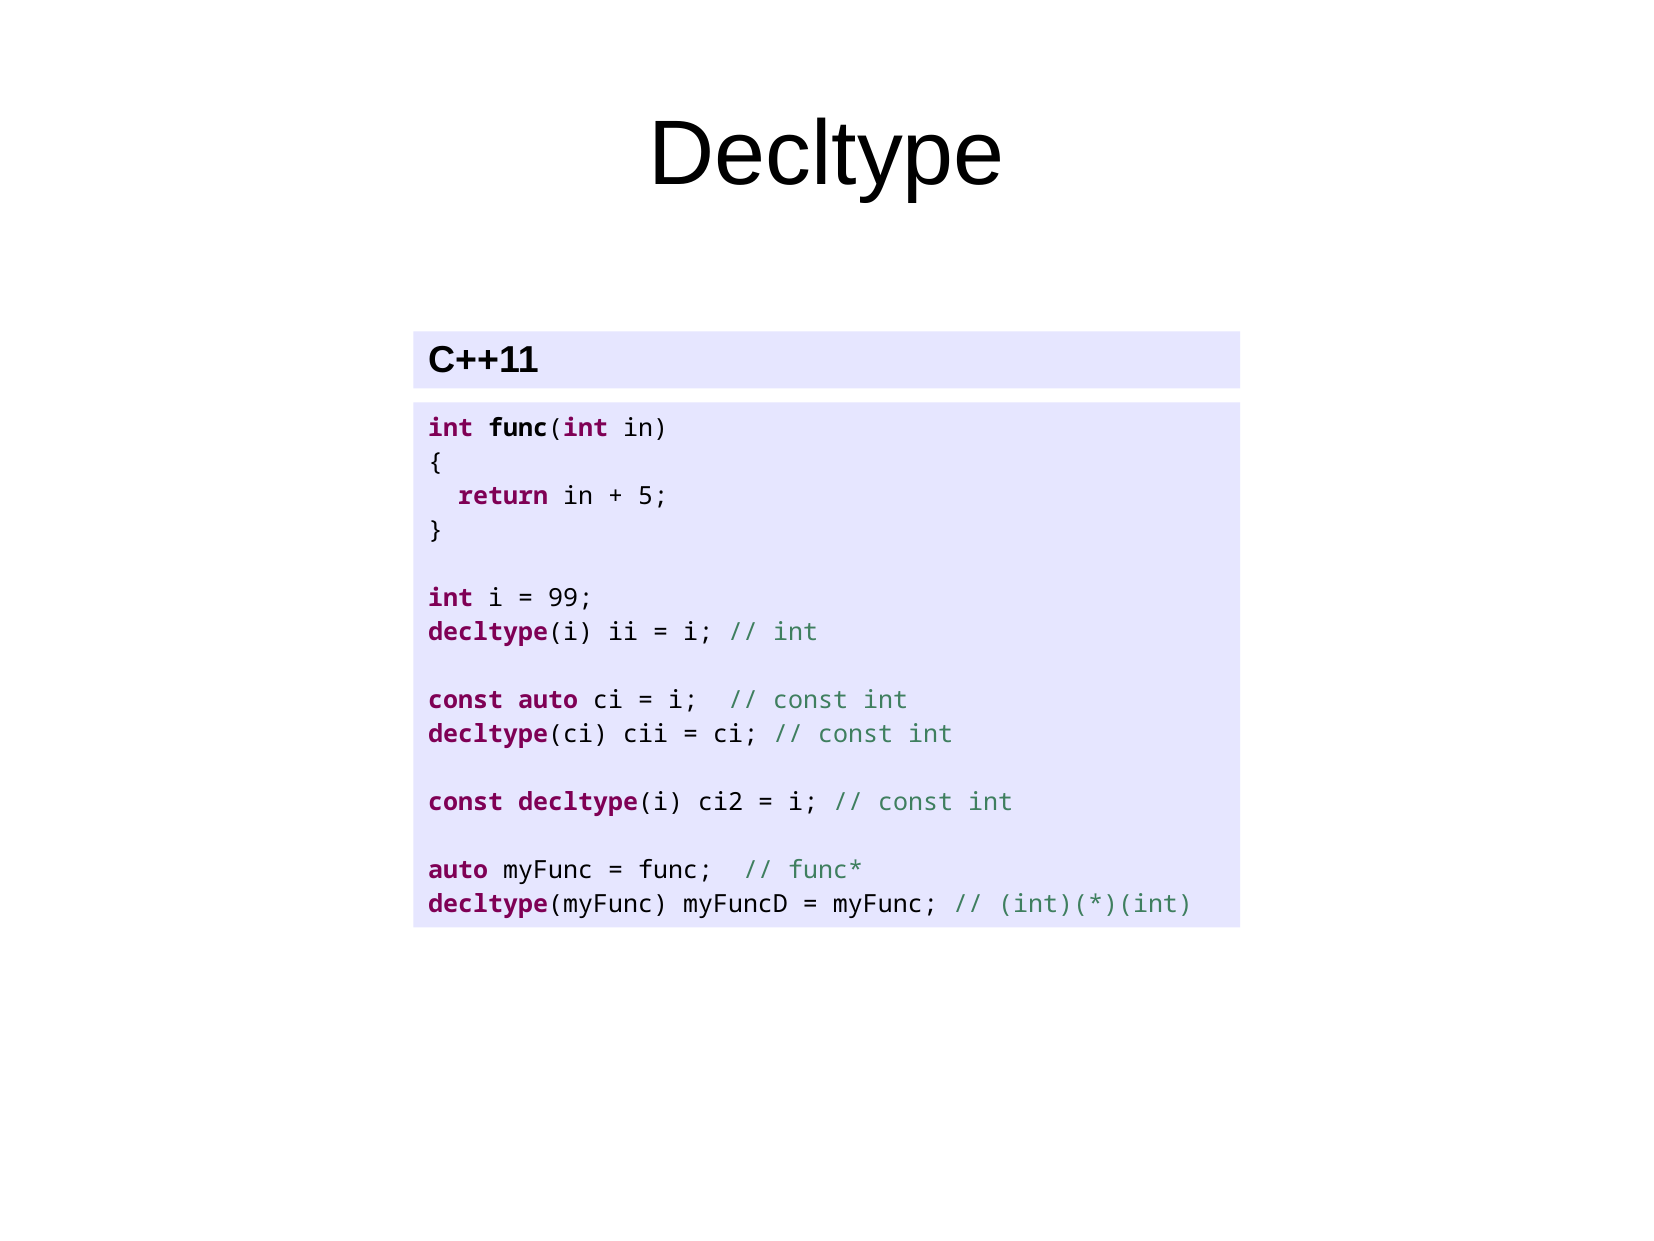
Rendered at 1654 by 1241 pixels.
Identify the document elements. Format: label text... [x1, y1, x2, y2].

title Decltype [82, 49, 1571, 257]
text_box C++11 [413, 331, 1241, 389]
text_box int func(int in) { return in + 5; } int i = 99; decltype(i) ii = i; // int const auto ci = i; // const int decltype(ci) cii = ci; // const int const decltype(i) ci2 = i; // const int auto myFunc = func; // func* decltype(myFunc) myFuncD = myFunc; // (int)(*)(int) [413, 402, 1241, 886]
